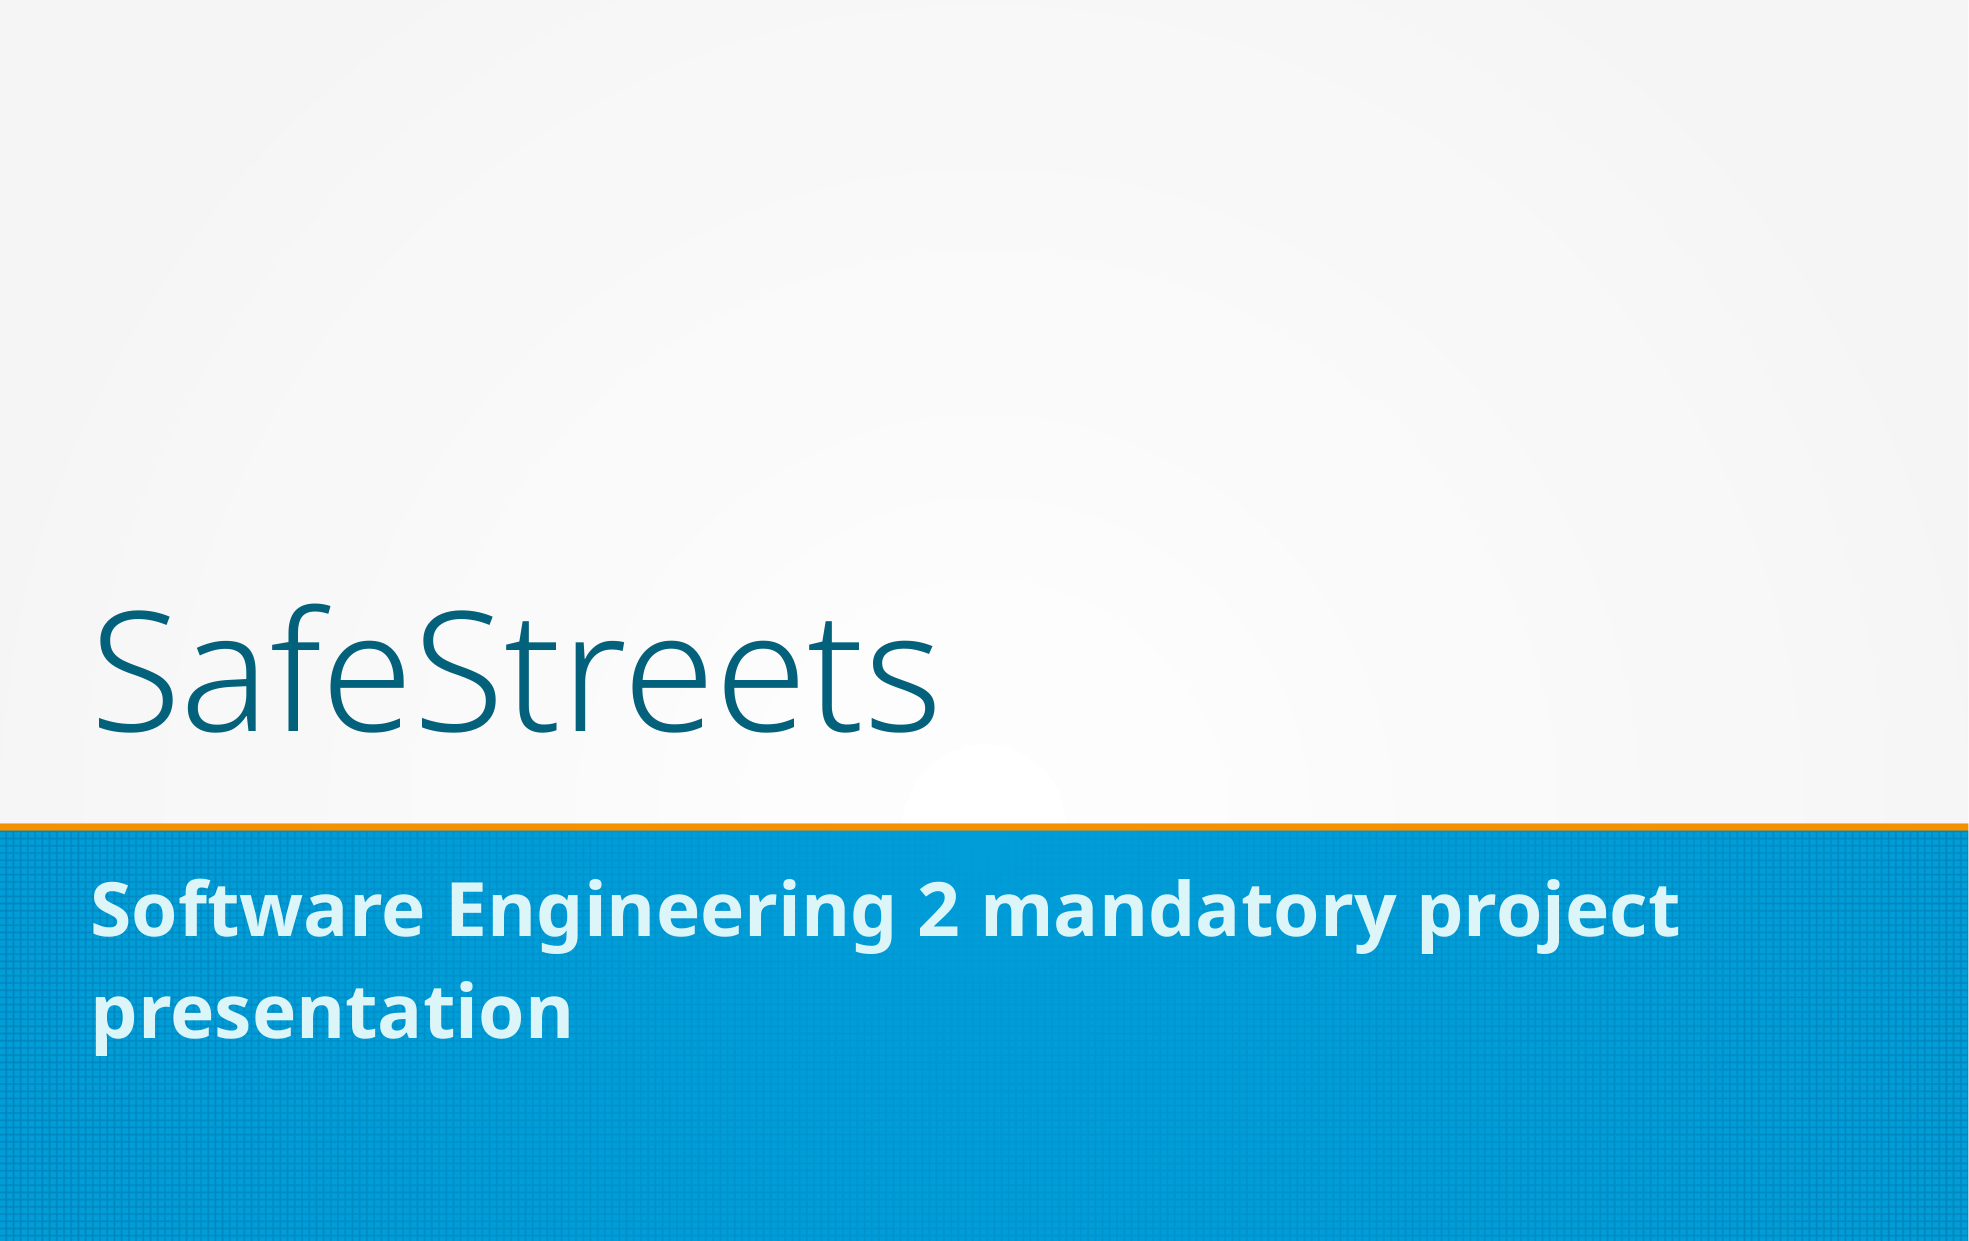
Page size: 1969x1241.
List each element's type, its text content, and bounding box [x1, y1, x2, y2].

subtitle Software Engineering 2 mandatory project presentation [90, 855, 1861, 1111]
picture [0, 0, 1969, 830]
title SafeStreets [90, 49, 1862, 781]
